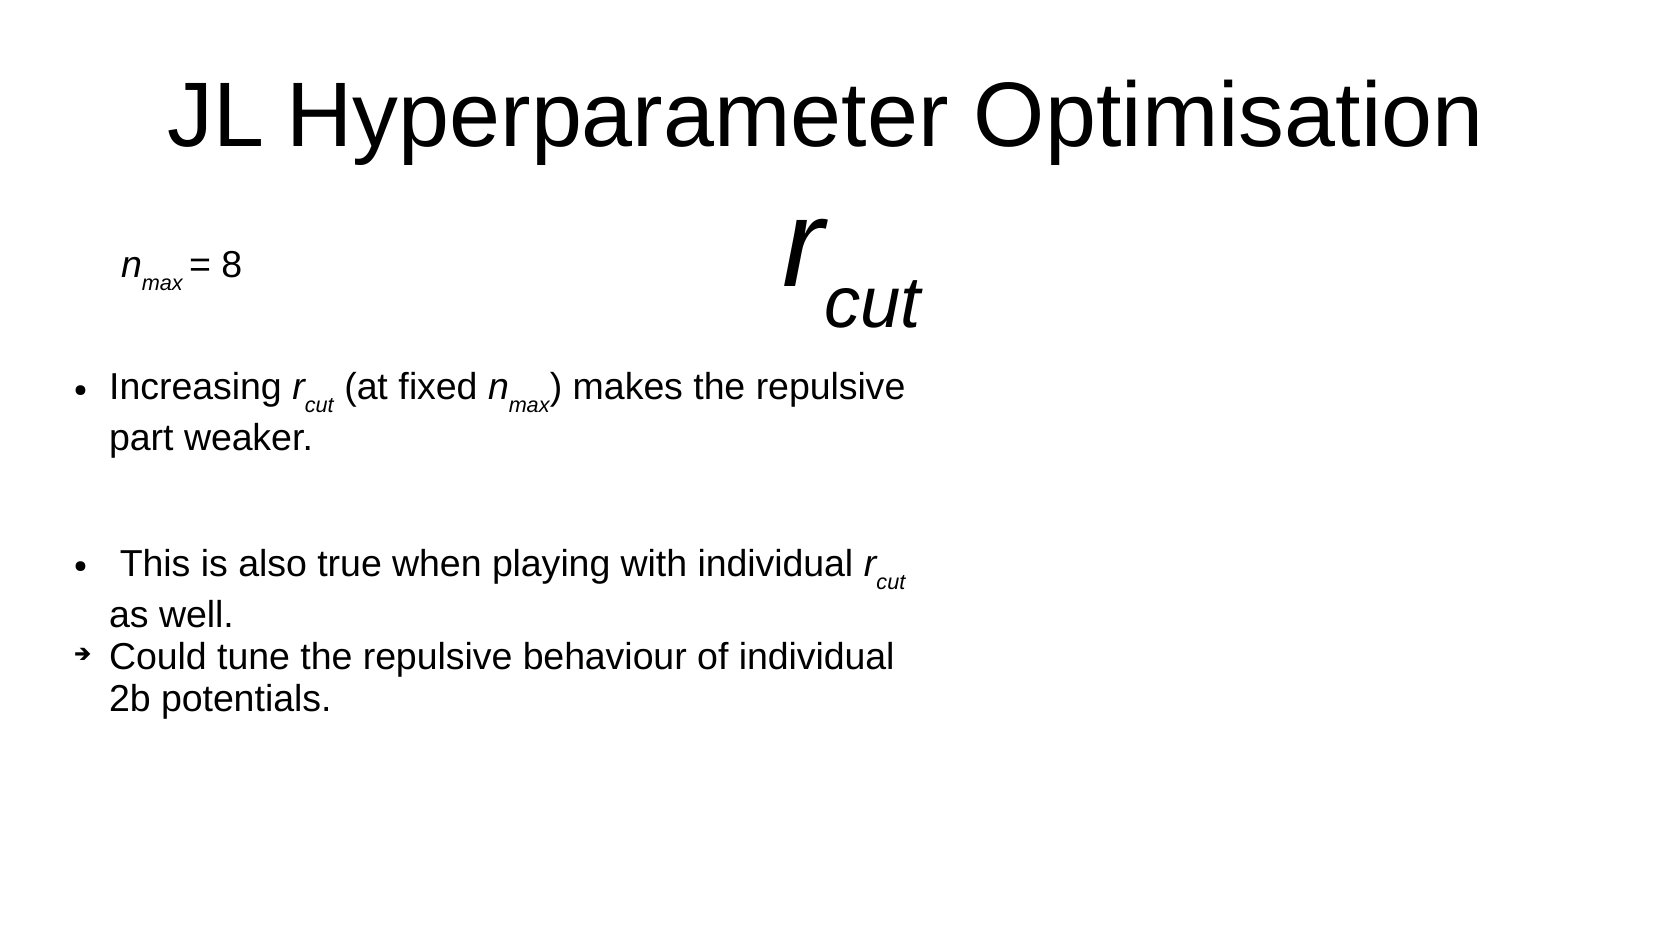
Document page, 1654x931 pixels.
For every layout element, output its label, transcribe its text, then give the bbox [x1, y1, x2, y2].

text_box rcut [767, 165, 981, 351]
text_box Increasing rcut (at fixed nmax) makes the repulsive part weaker. This is also true when playing with individual rcut as well. Could tune the repulsive behaviour of individual 2b potentials. [59, 358, 934, 728]
text_box nmax = 8 [106, 236, 272, 303]
title JL Hyperparameter Optimisation [82, 37, 1571, 193]
